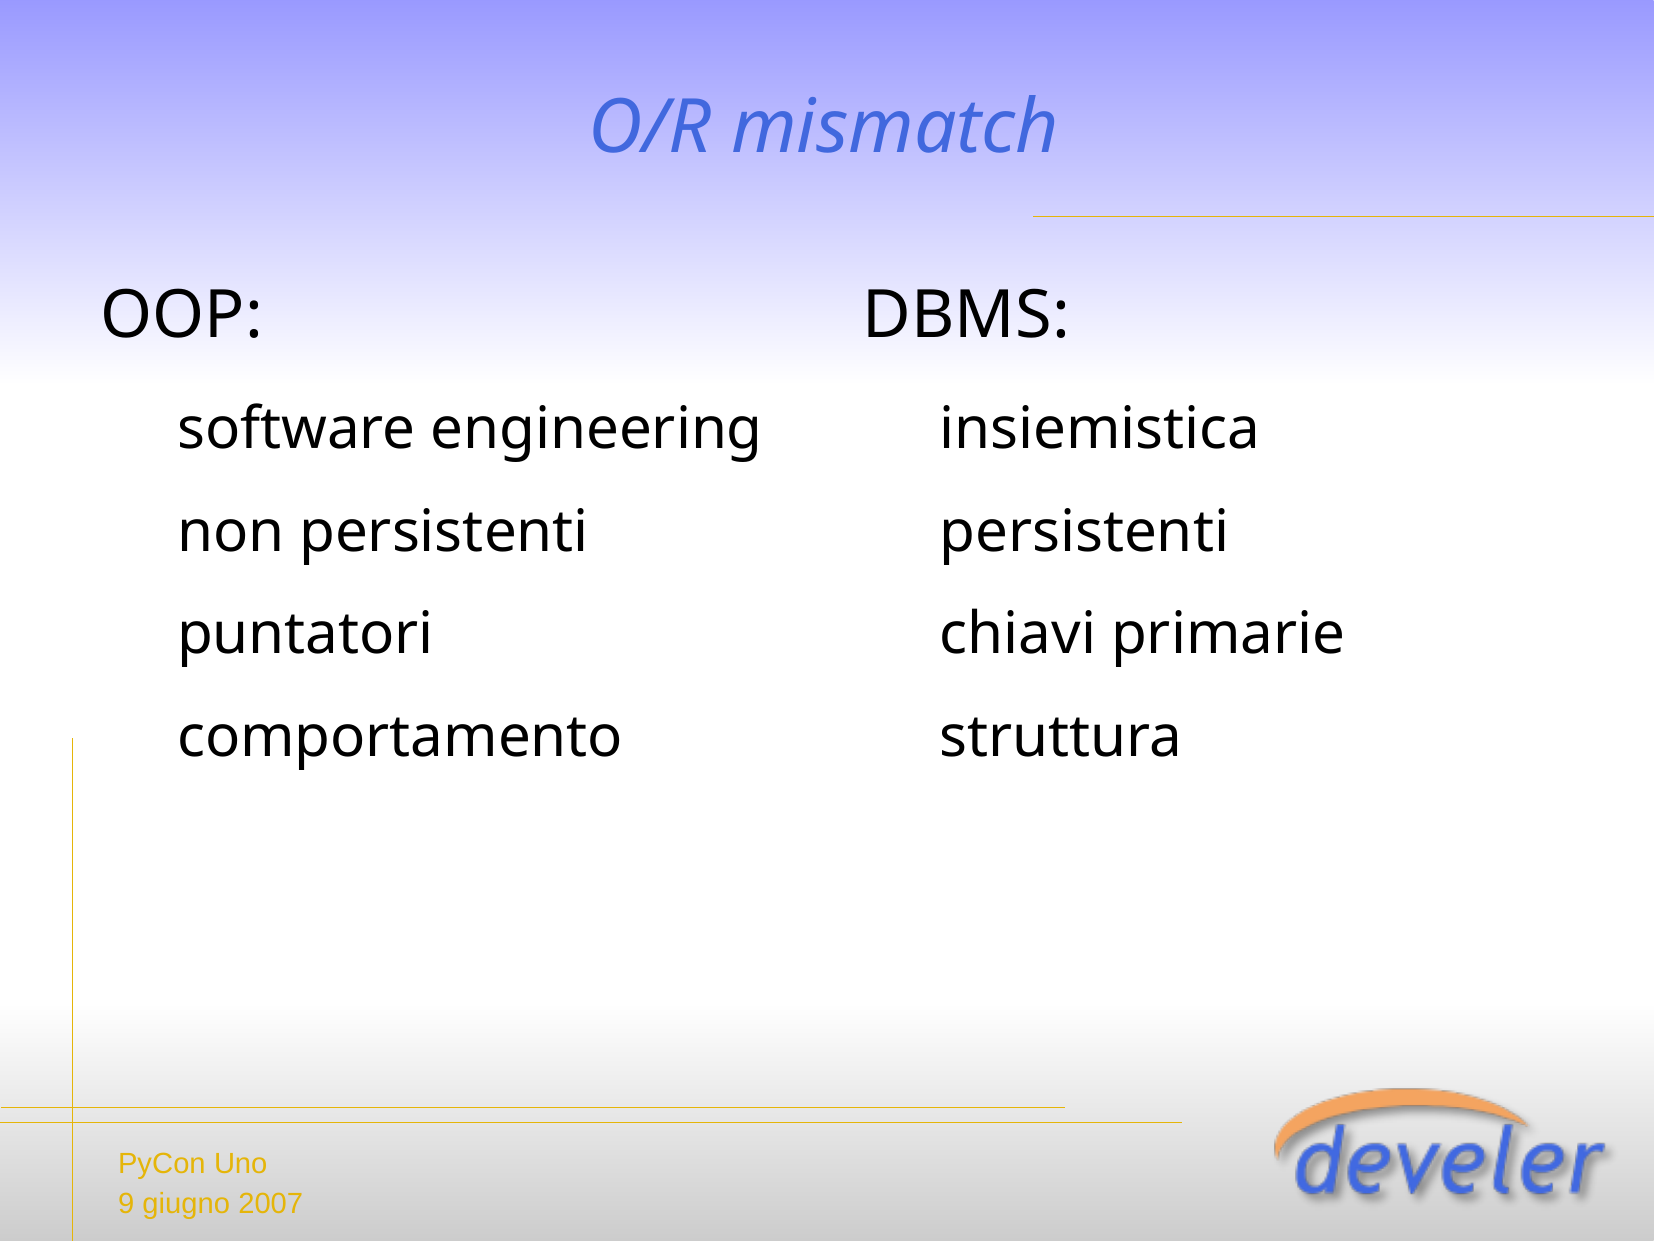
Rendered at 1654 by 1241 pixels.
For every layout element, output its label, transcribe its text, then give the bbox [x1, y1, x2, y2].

picture [1269, 1083, 1622, 1211]
list DBMS: insiemistica persistenti chiavi primarie struttura [845, 265, 1572, 1093]
list OOP: software engineering non persistenti puntatori comportamento [82, 265, 809, 1093]
title O/R mismatch [82, 29, 1565, 217]
